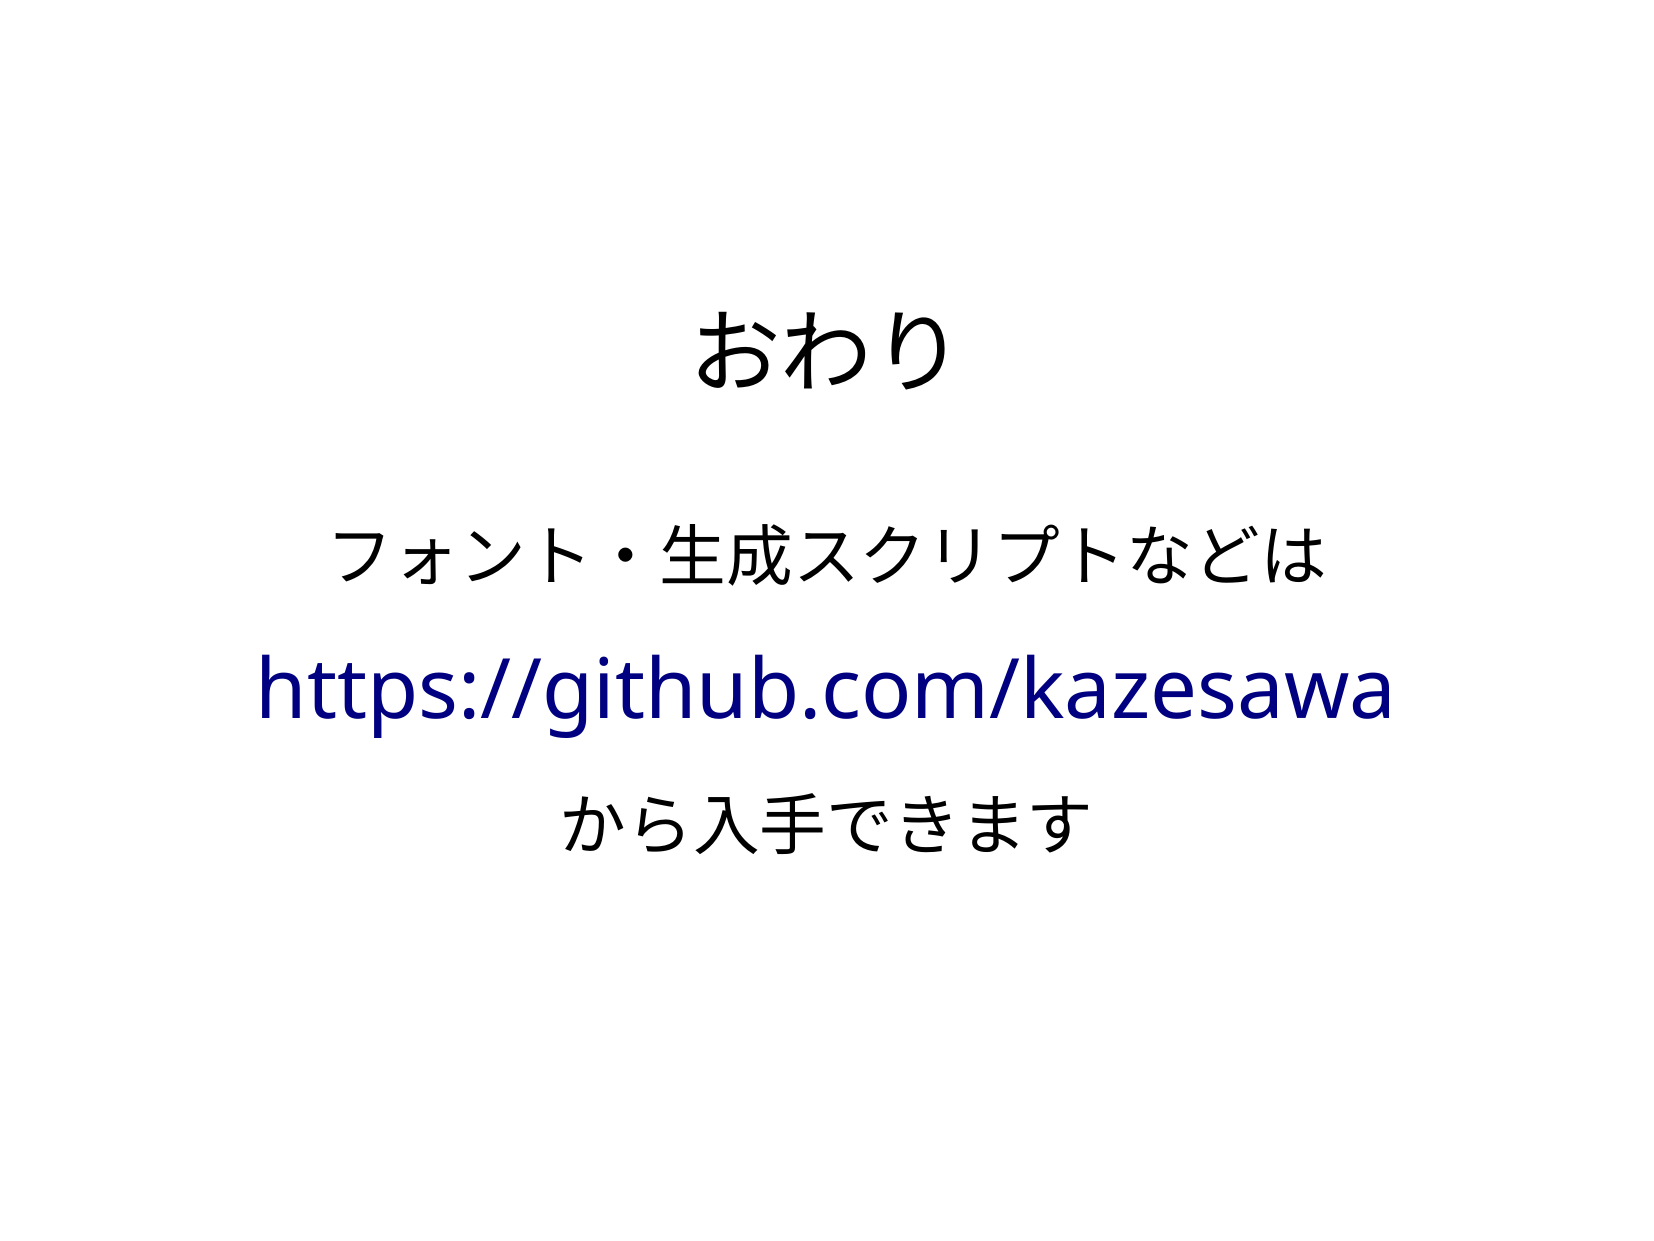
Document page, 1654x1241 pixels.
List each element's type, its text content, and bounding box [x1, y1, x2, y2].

title おわり [82, 241, 1571, 449]
list フォント・生成スクリプトなどは https://github.com/kazesawa から入手できます [82, 502, 1571, 957]
